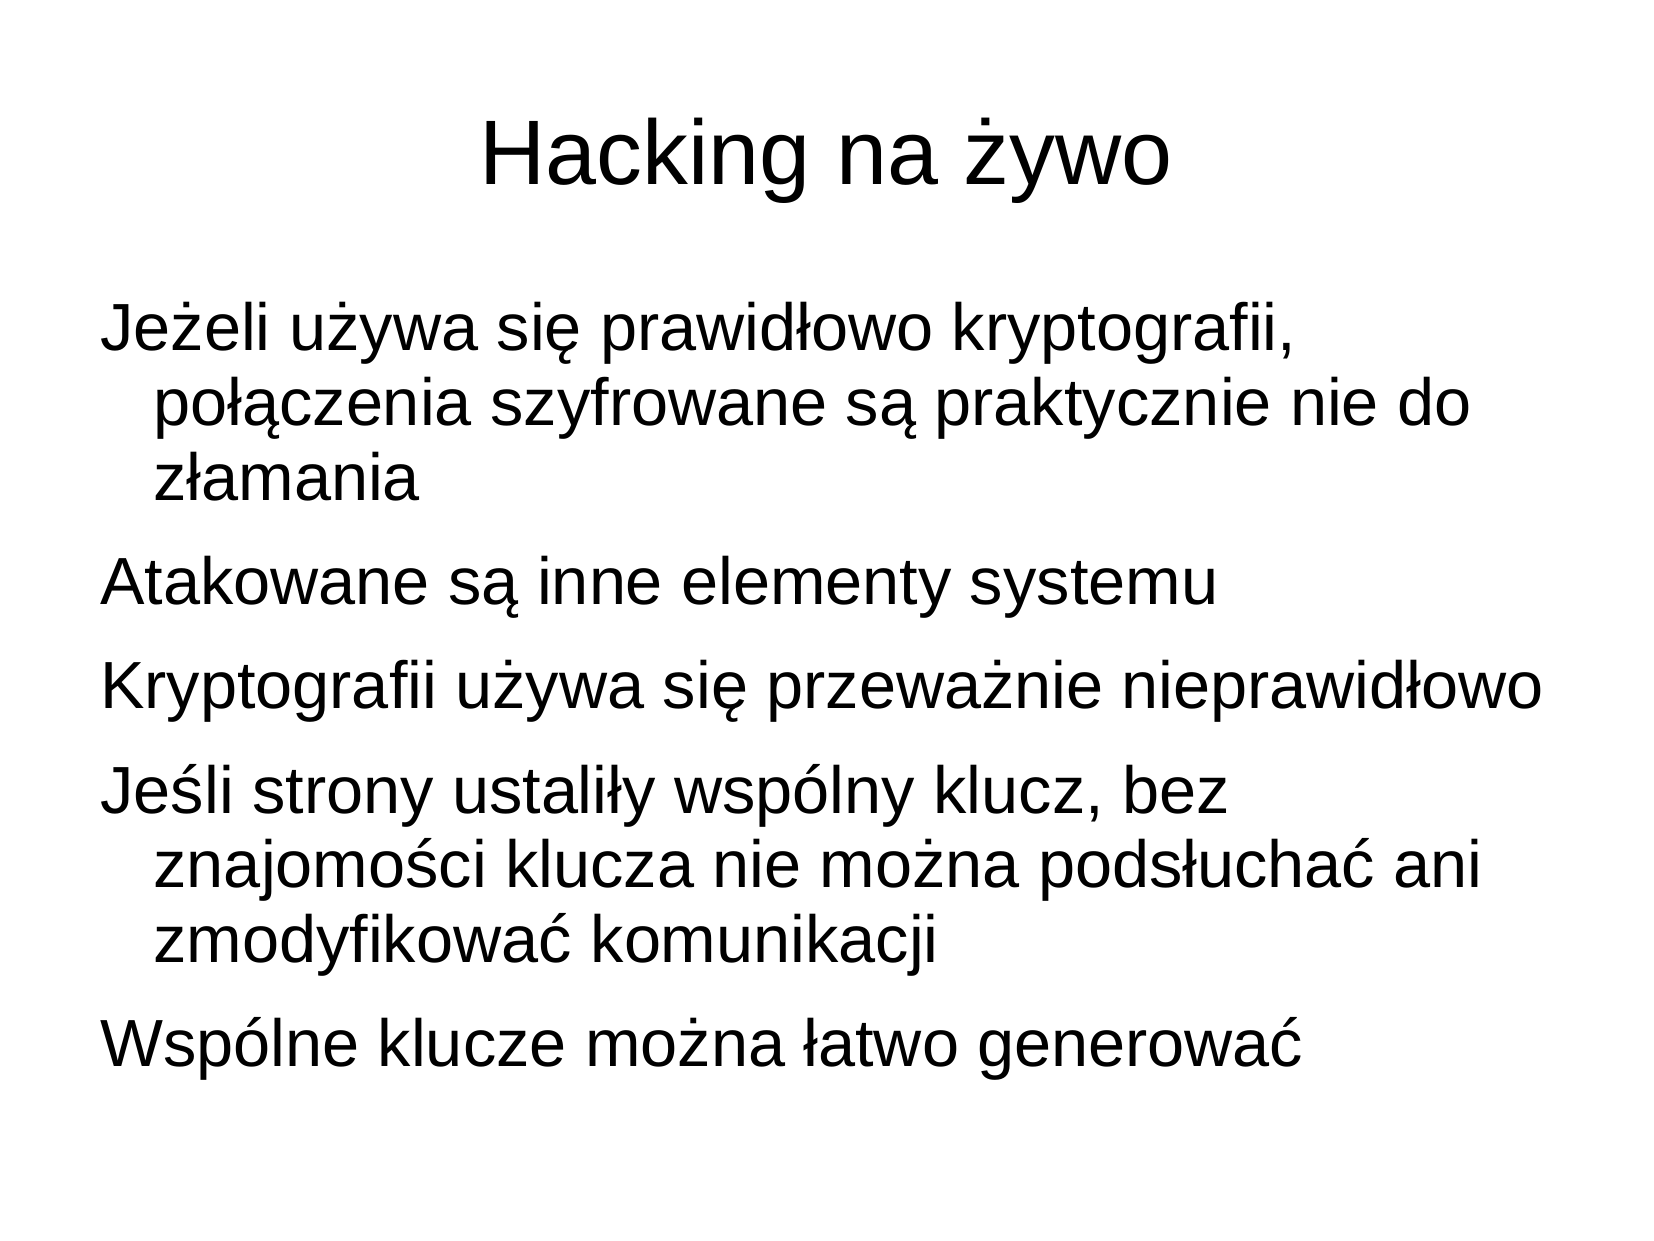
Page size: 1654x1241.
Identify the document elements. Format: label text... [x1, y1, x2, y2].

list Jeżeli używa się prawidłowo kryptografii, połączenia szyfrowane są praktycznie nie do złamania Atakowane są inne elementy systemu Kryptografii używa się przeważnie nieprawidłowo Jeśli strony ustaliły wspólny klucz, bez znajomości klucza nie można podsłuchać ani zmodyfikować komunikacji Wspólne klucze można łatwo generować [82, 290, 1571, 1157]
title Hacking na żywo [82, 56, 1571, 250]
